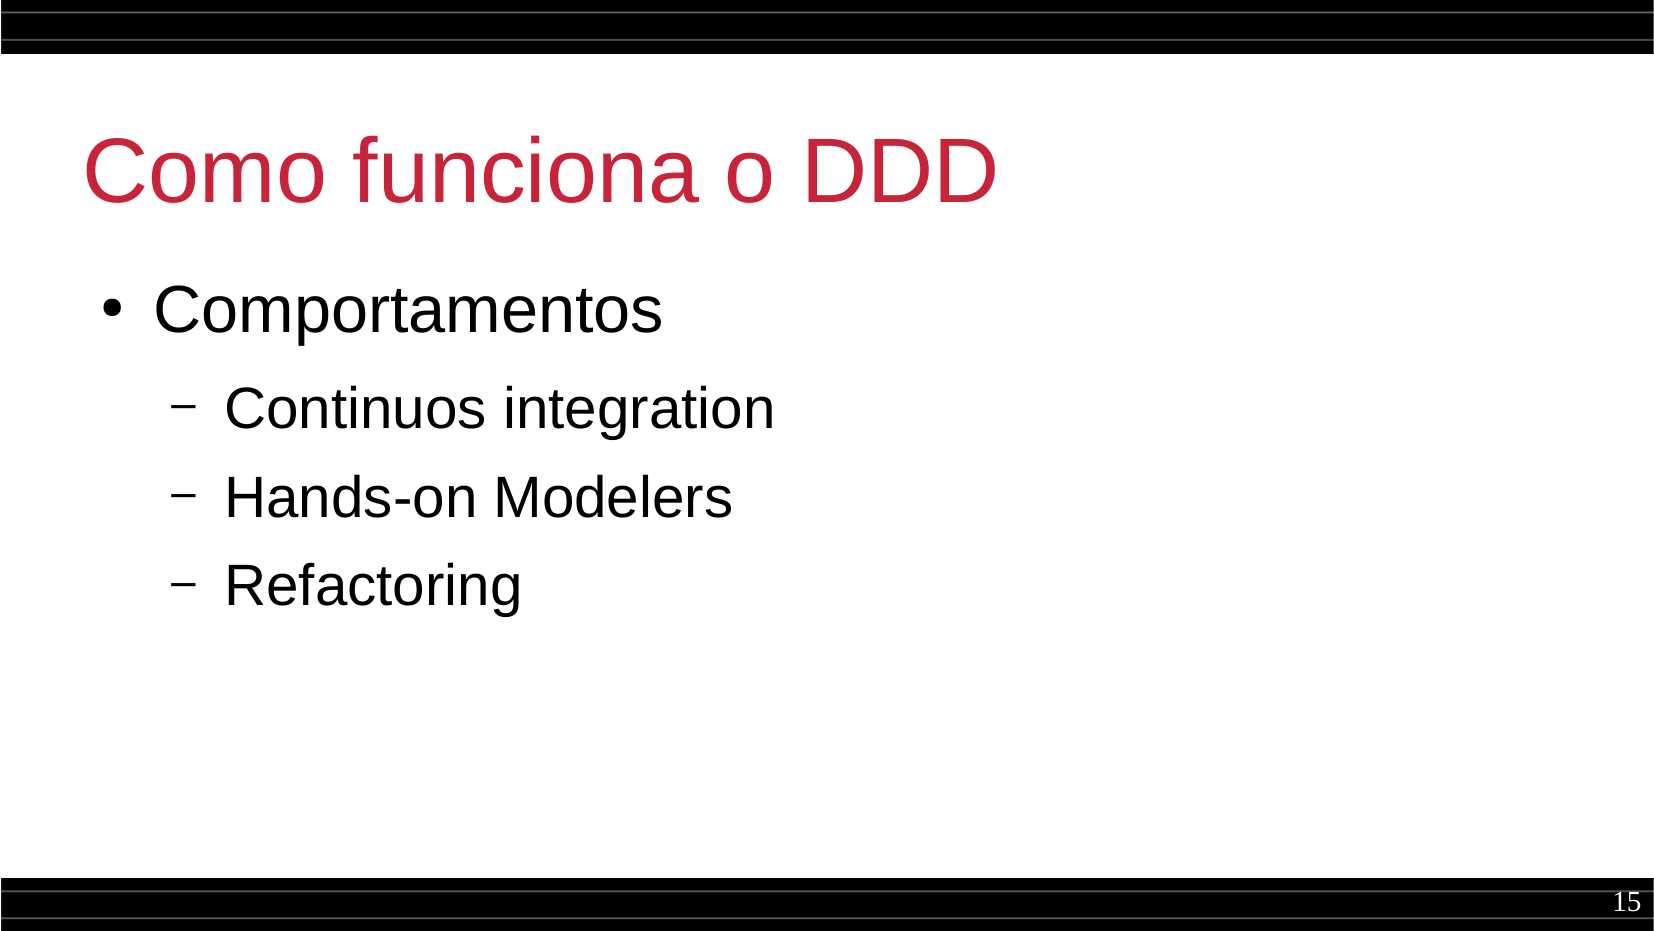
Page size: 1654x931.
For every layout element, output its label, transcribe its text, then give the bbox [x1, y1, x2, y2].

picture [1, 878, 1654, 931]
title Como funciona o DDD [82, 92, 1571, 249]
picture [1, 0, 1654, 54]
list Comportamentos Continuos integration Hands-on Modelers Refactoring [82, 271, 1571, 758]
